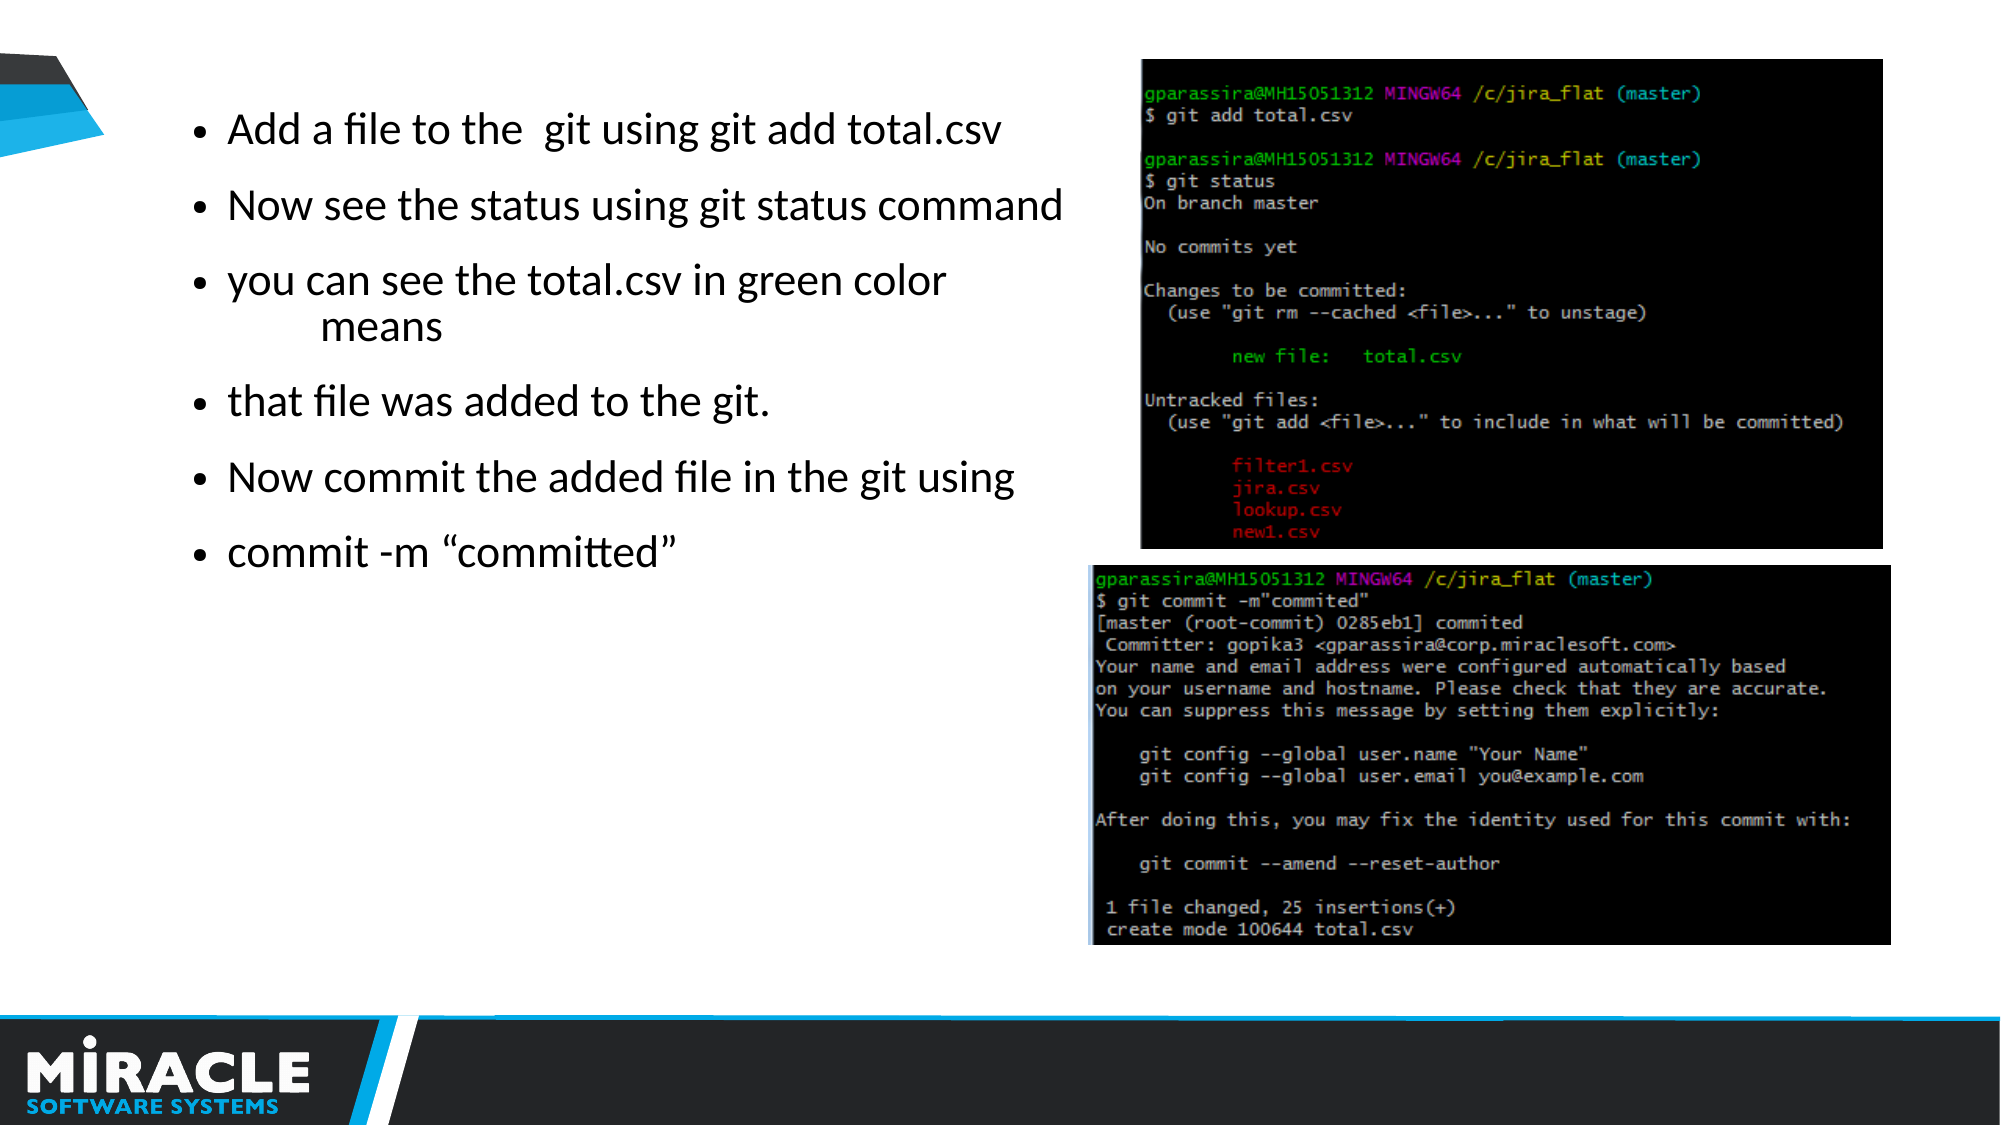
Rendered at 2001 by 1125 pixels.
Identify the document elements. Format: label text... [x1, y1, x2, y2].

text_box Add a file to the git using git add total.csv Now see the status using git status command you can see the total.csv in green color means that file was added to the git. Now commit the added file in the git using commit -m “committed” [26, 31, 1096, 1042]
picture [1140, 59, 1883, 549]
picture [1088, 565, 1891, 946]
